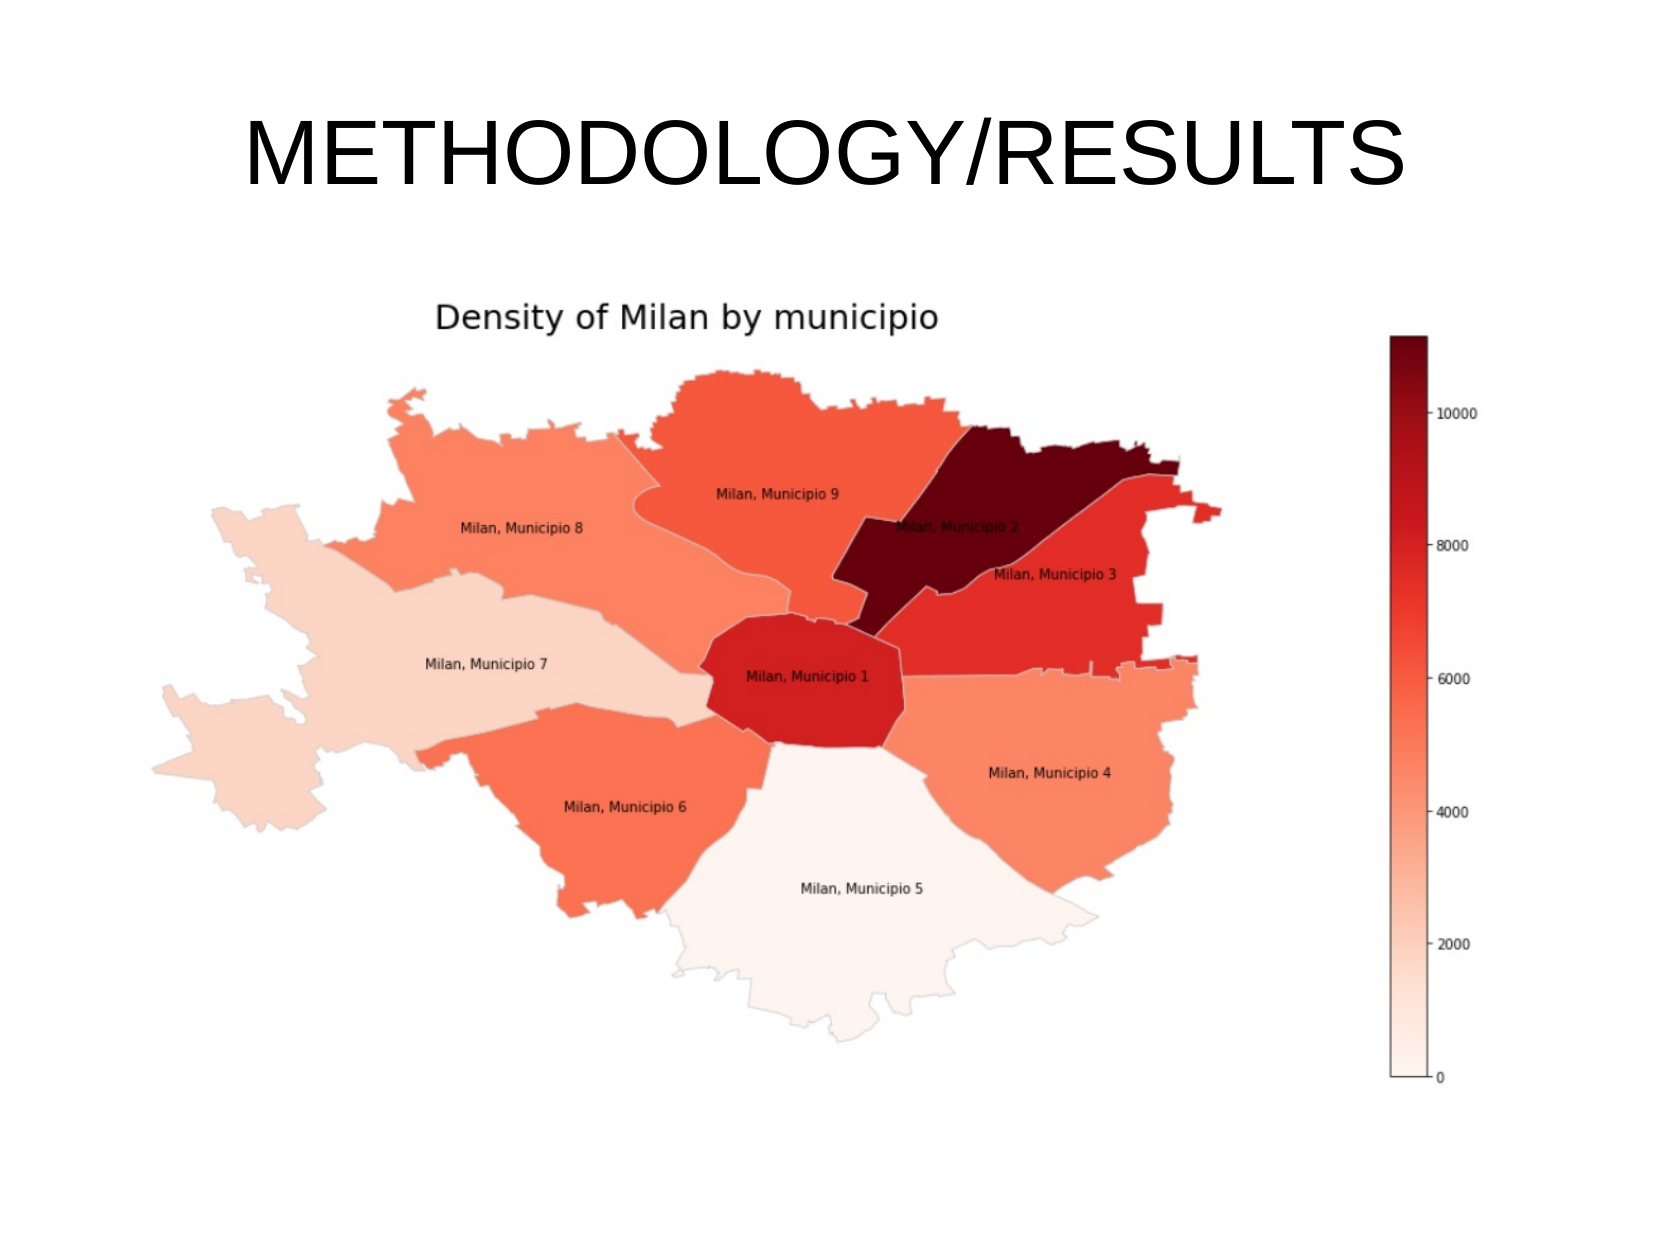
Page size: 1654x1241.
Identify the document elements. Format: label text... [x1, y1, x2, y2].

picture [99, 290, 1555, 1109]
title METHODOLOGY/RESULTS [82, 49, 1571, 257]
